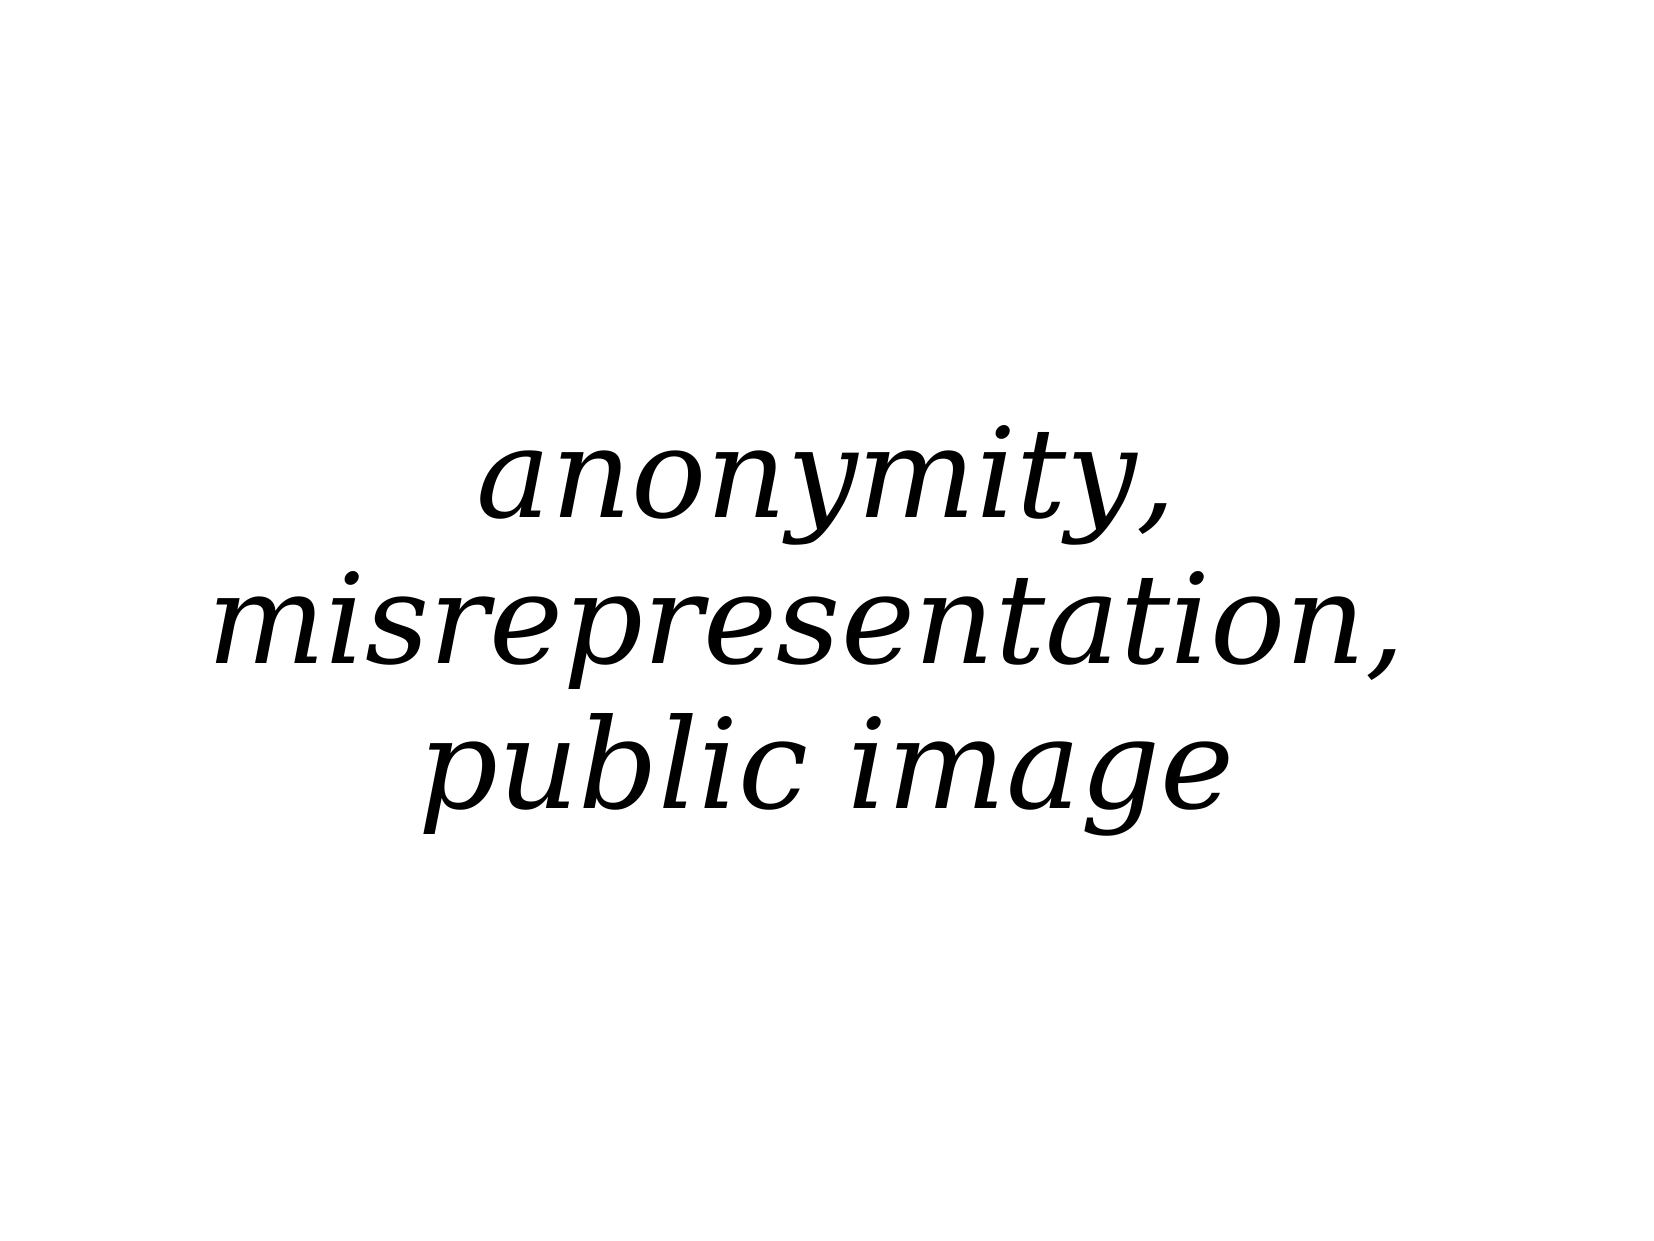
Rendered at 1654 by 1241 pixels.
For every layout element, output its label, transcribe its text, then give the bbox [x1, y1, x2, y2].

text_box anonymity, misrepresentation, public image [0, 0, 1654, 1241]
